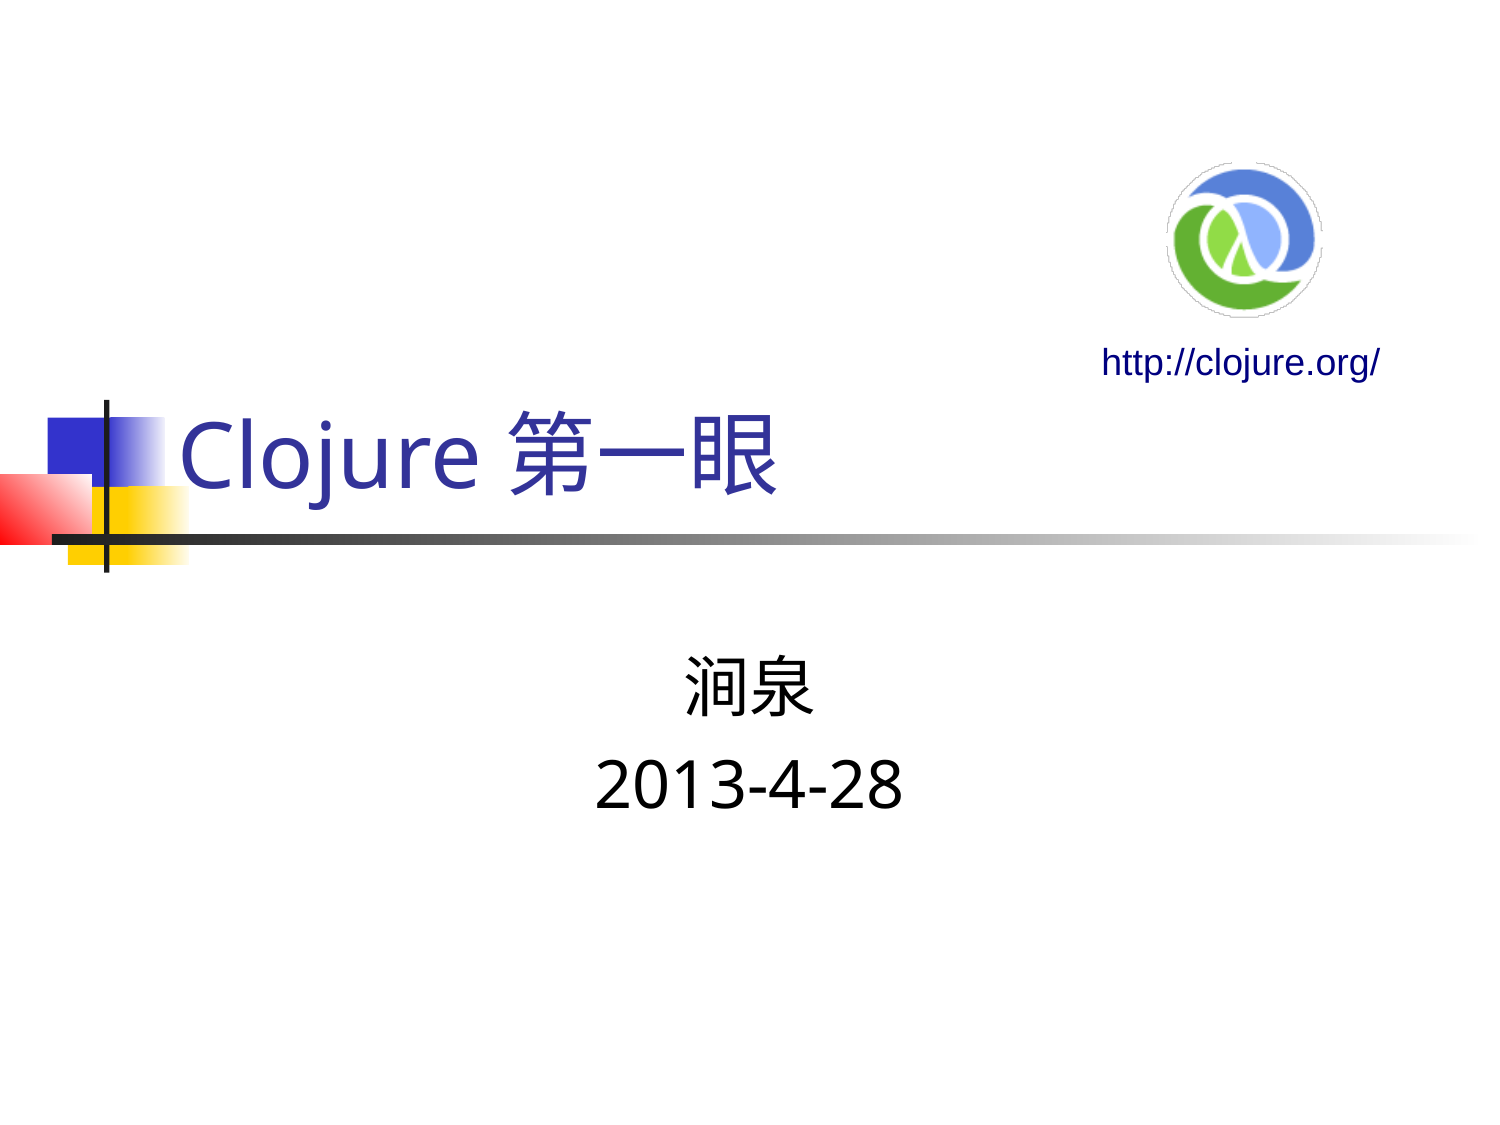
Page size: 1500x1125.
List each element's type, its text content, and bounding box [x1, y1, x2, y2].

title Clojure第一眼 [162, 274, 1438, 515]
subtitle 涧泉 2013-4-28 [225, 637, 1276, 926]
picture [1166, 162, 1323, 319]
text_box http://clojure.org/ [1086, 330, 1418, 398]
